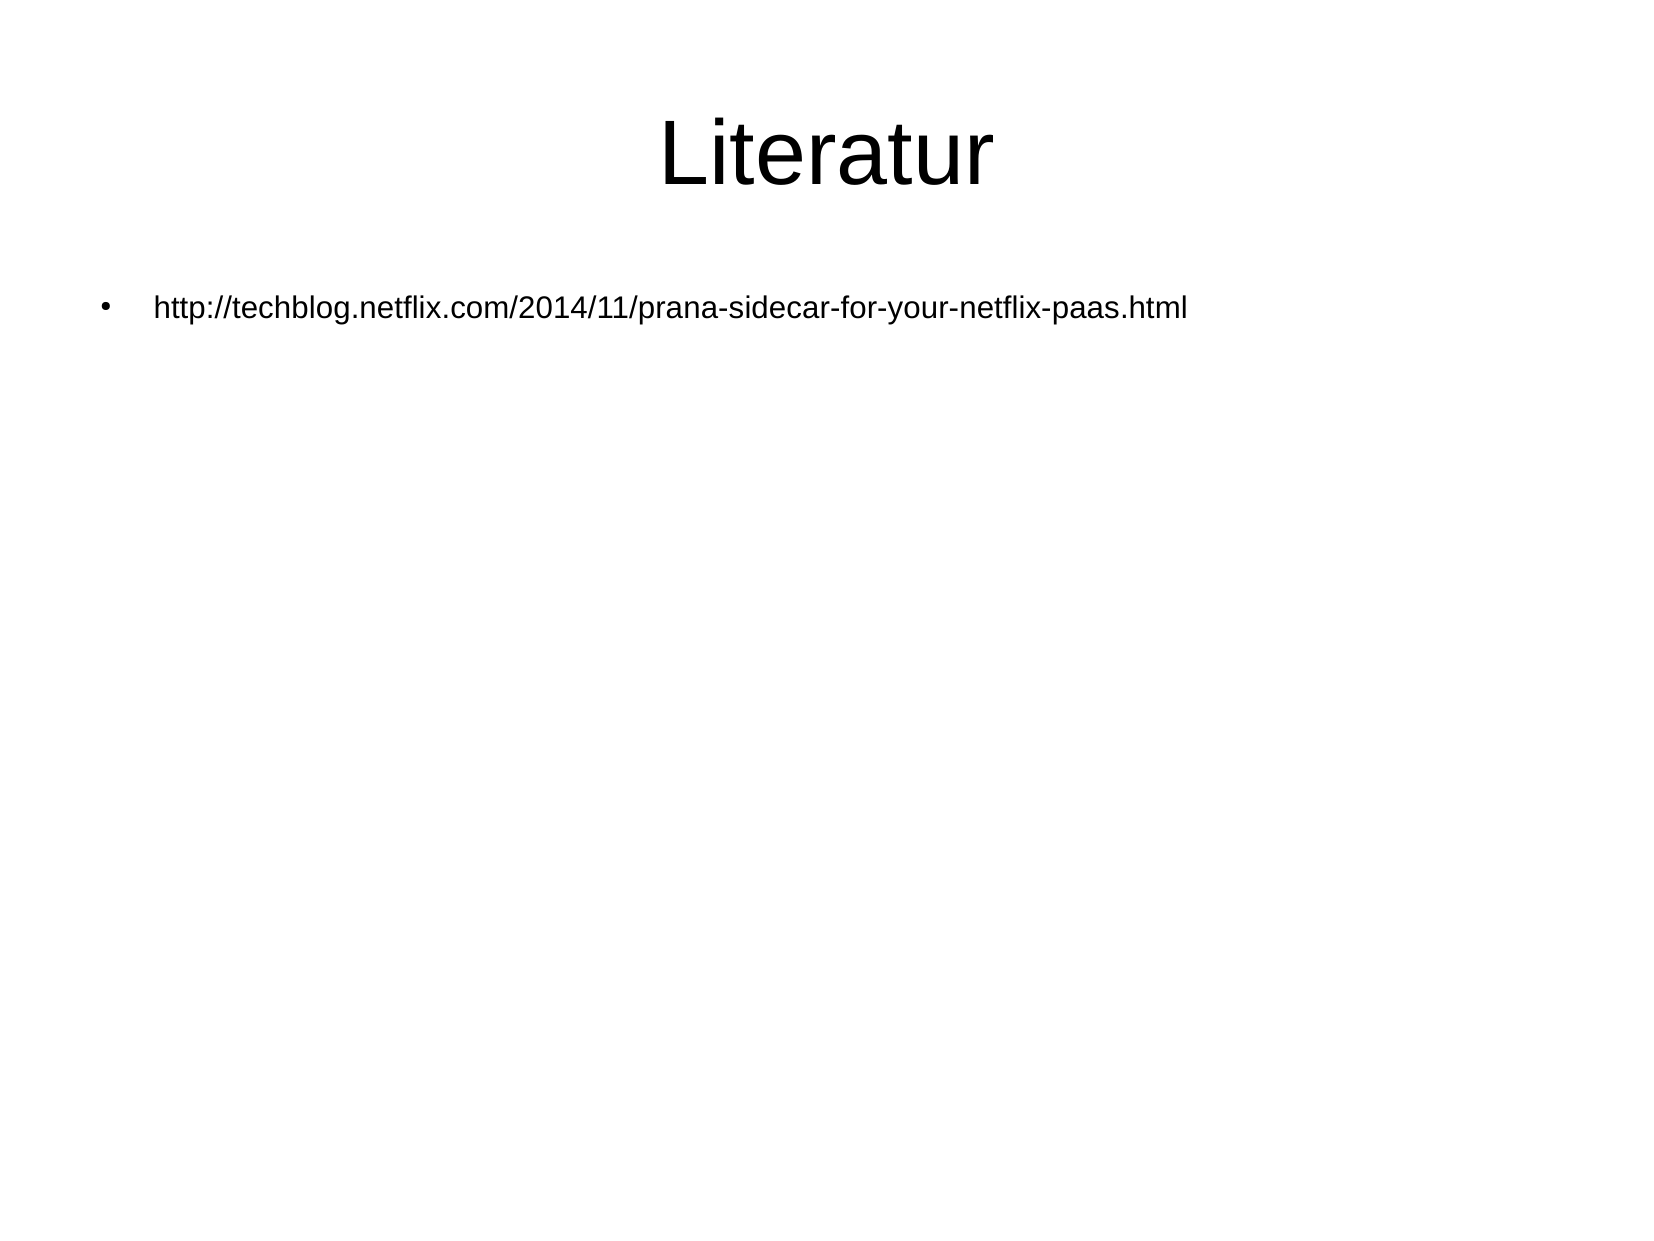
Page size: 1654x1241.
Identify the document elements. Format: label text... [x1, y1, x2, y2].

list http://techblog.netflix.com/2014/11/prana-sidecar-for-your-netflix-paas.html [82, 290, 1571, 1010]
title Literatur [82, 49, 1571, 257]
